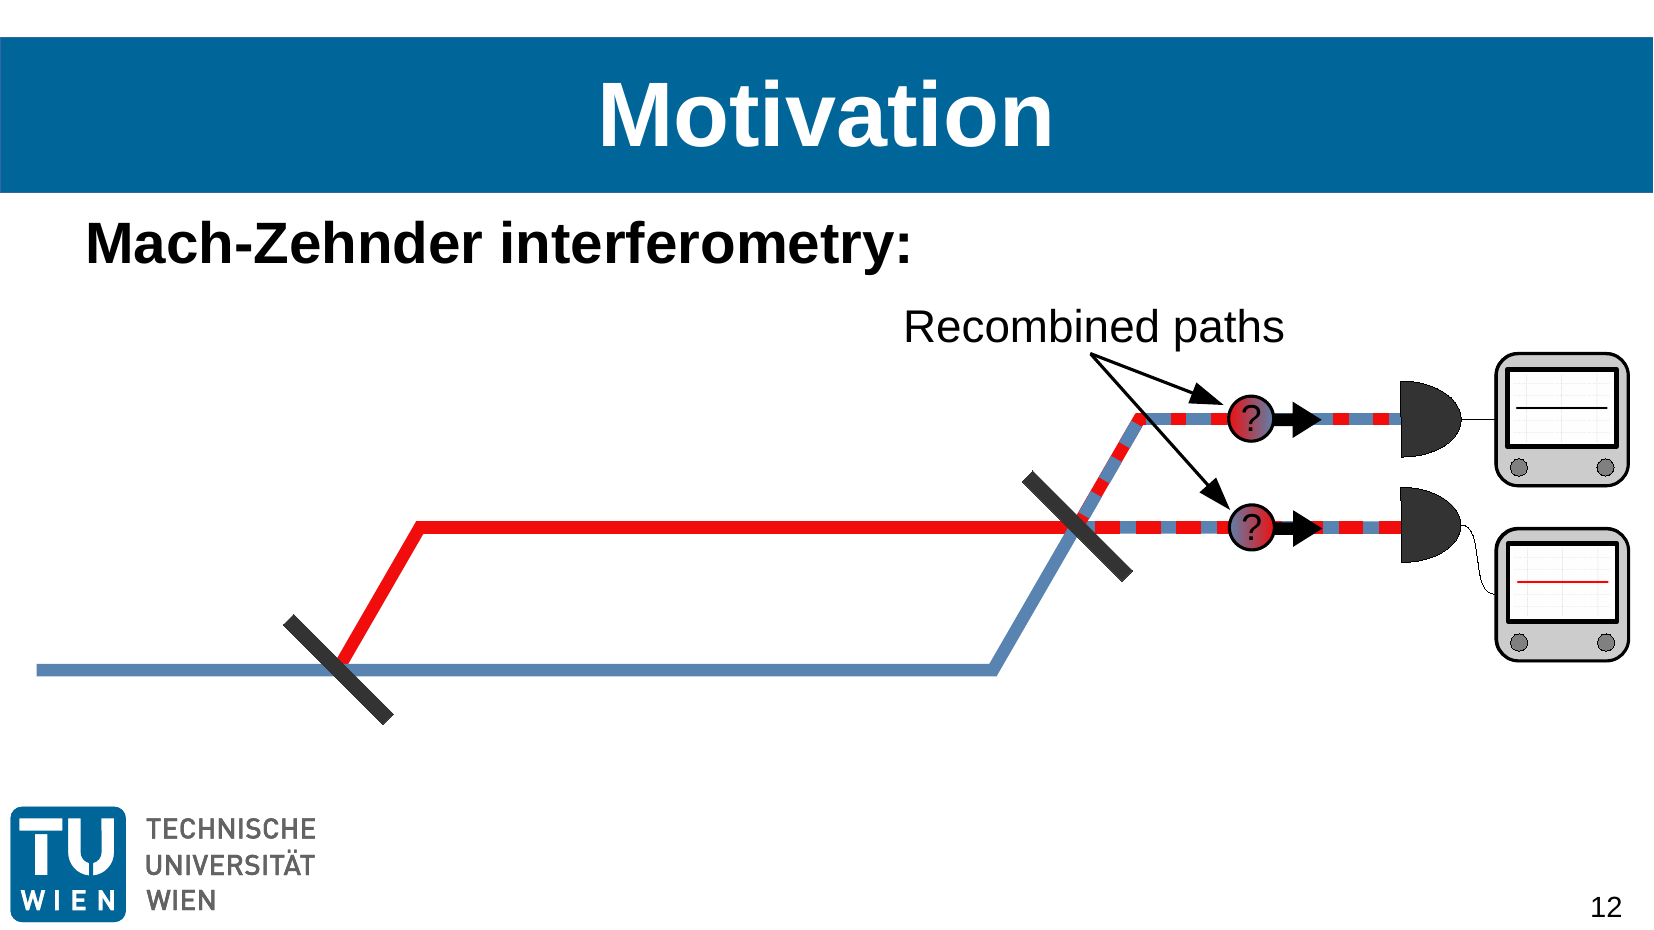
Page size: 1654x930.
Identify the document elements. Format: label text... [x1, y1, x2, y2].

list Mach-Zehnder interferometry: [85, 210, 975, 285]
text_box [1495, 528, 1629, 661]
text_box [1495, 353, 1629, 486]
picture [1509, 371, 1614, 445]
text_box [1400, 381, 1462, 458]
picture [1510, 546, 1615, 619]
title Motivation [0, 37, 1653, 193]
text_box [1400, 487, 1461, 563]
text_box Recombined paths [888, 293, 1301, 360]
text_box [283, 614, 394, 725]
text_box ? [1229, 504, 1275, 550]
text_box [1022, 470, 1133, 582]
text_box ? [1228, 396, 1274, 442]
